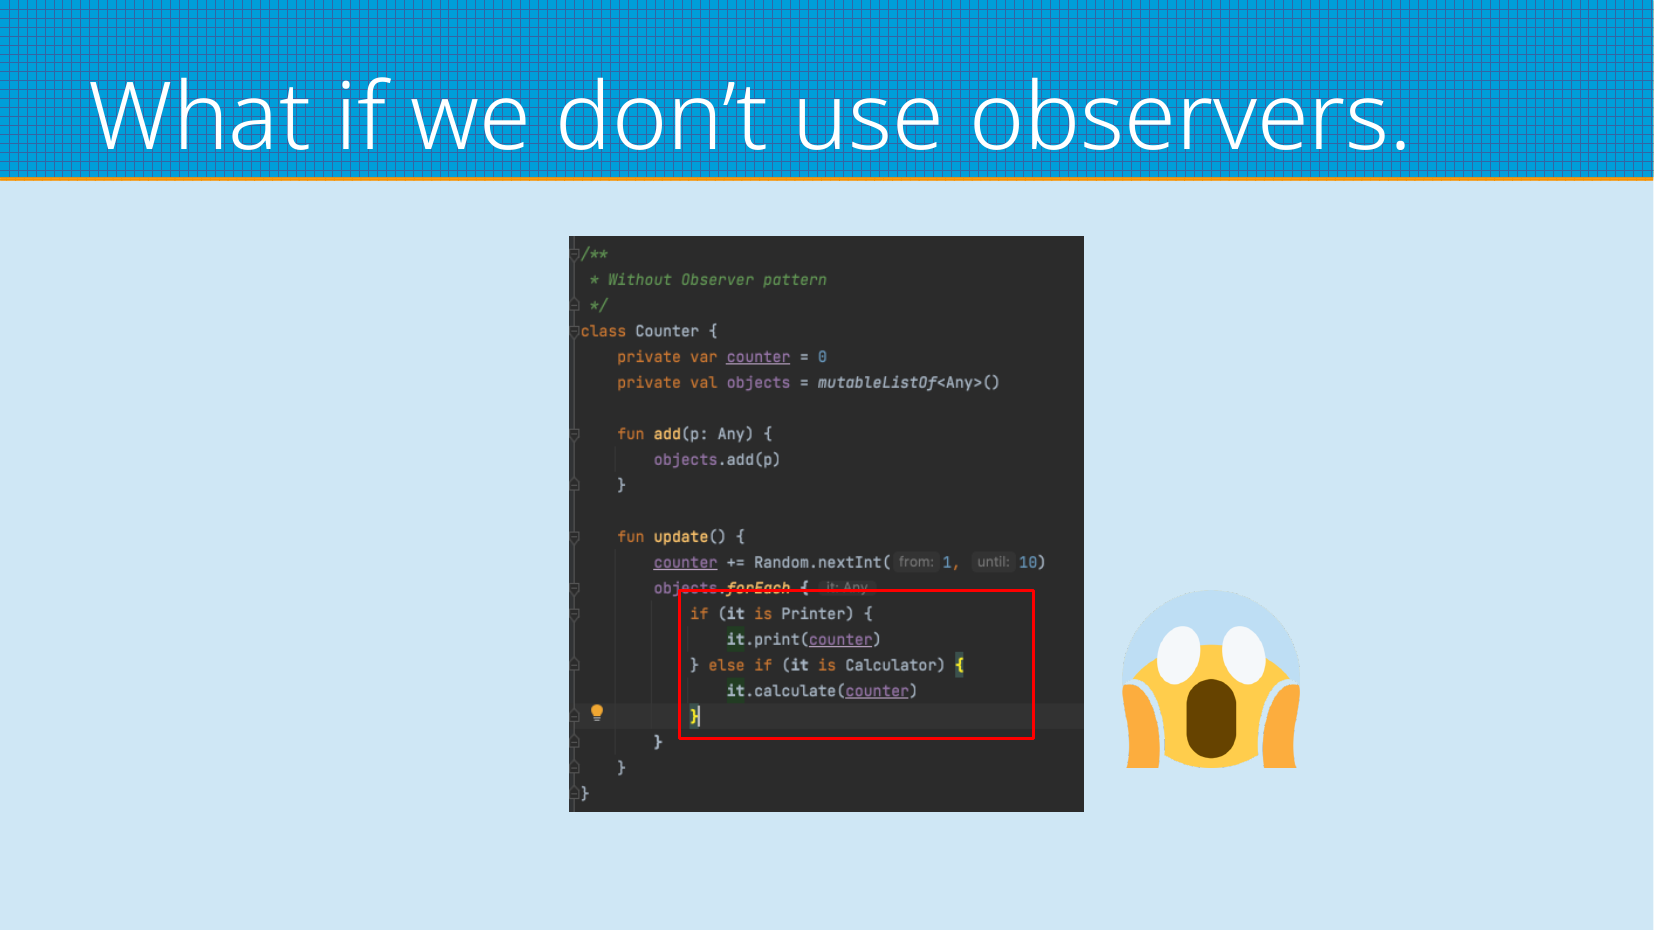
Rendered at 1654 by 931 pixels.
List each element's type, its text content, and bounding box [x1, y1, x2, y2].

picture [1122, 590, 1300, 768]
title What if we don’t use observers. [88, 14, 1565, 178]
picture [569, 236, 1084, 813]
